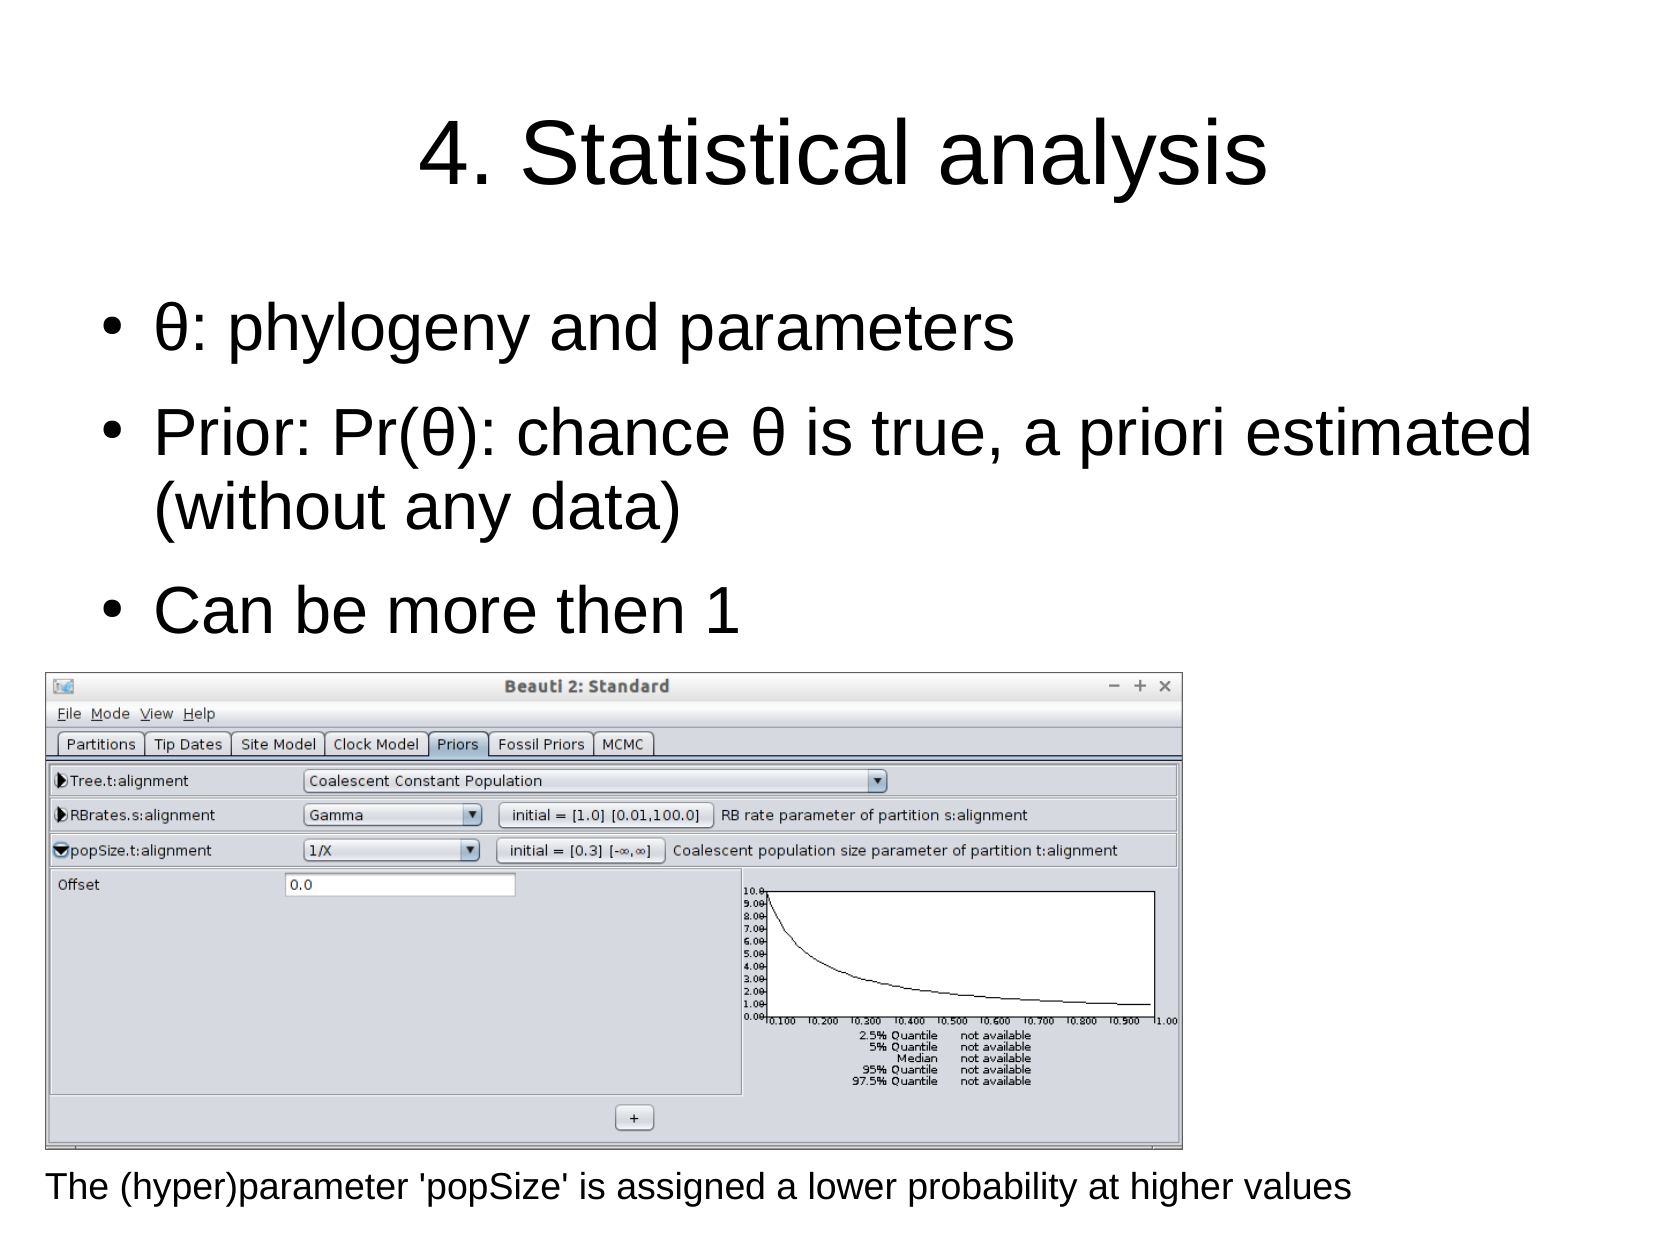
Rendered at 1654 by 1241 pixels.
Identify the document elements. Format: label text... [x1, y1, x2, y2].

picture [45, 672, 1183, 1150]
text_box The (hyper)parameter 'popSize' is assigned a lower probability at higher values [30, 1158, 1561, 1216]
title 4. Statistical analysis [82, 49, 1571, 257]
list θ: phylogeny and parameters Prior: Pr(θ): chance θ is true, a priori estimated (without any data) Can be more then 1 [82, 290, 1561, 721]
